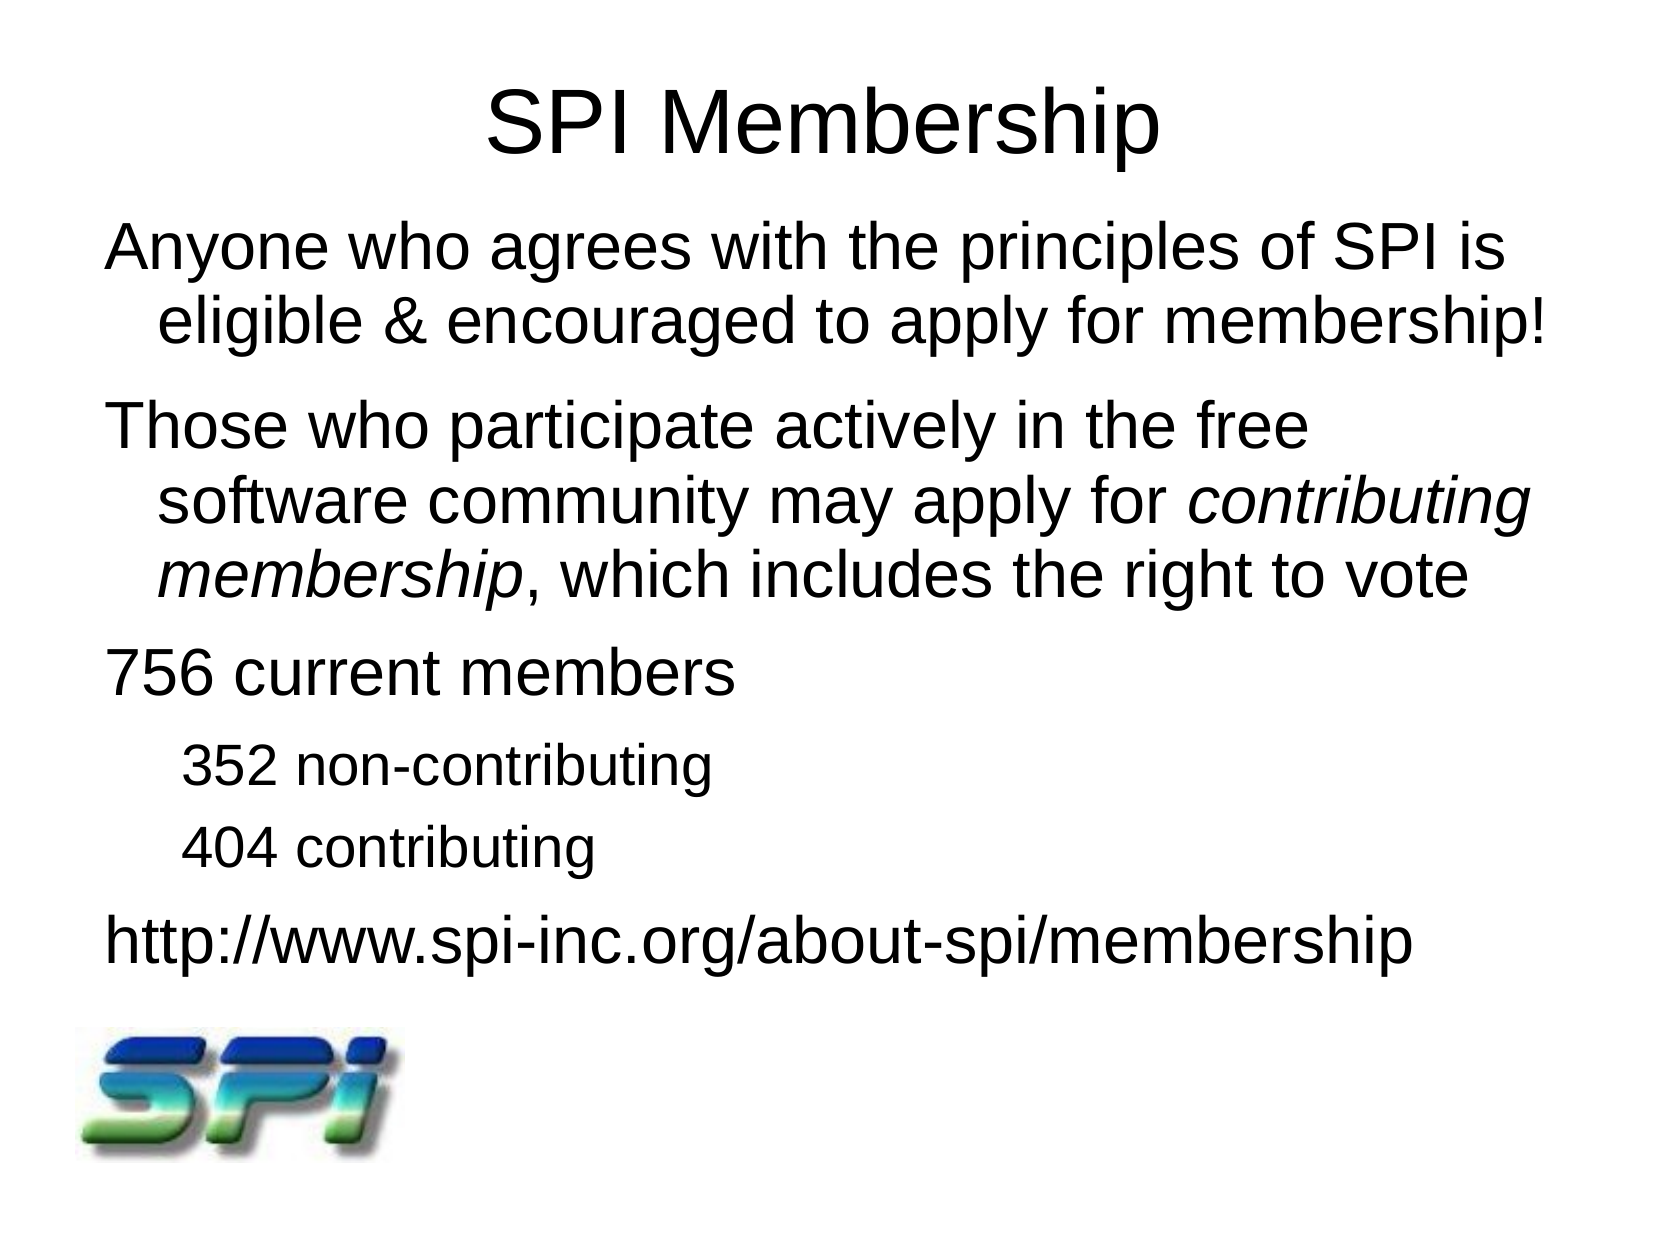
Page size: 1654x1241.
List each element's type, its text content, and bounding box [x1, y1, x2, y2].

list Anyone who agrees with the principles of SPI is eligible & encouraged to apply for membership! Those who participate actively in the free software community may apply for contributing membership, which includes the right to vote 756 current members 352 non-contributing 404 contributing http://www.spi-inc.org/about-spi/membership [86, 208, 1576, 1013]
picture [75, 1027, 405, 1163]
title SPI Membership [80, 17, 1569, 225]
